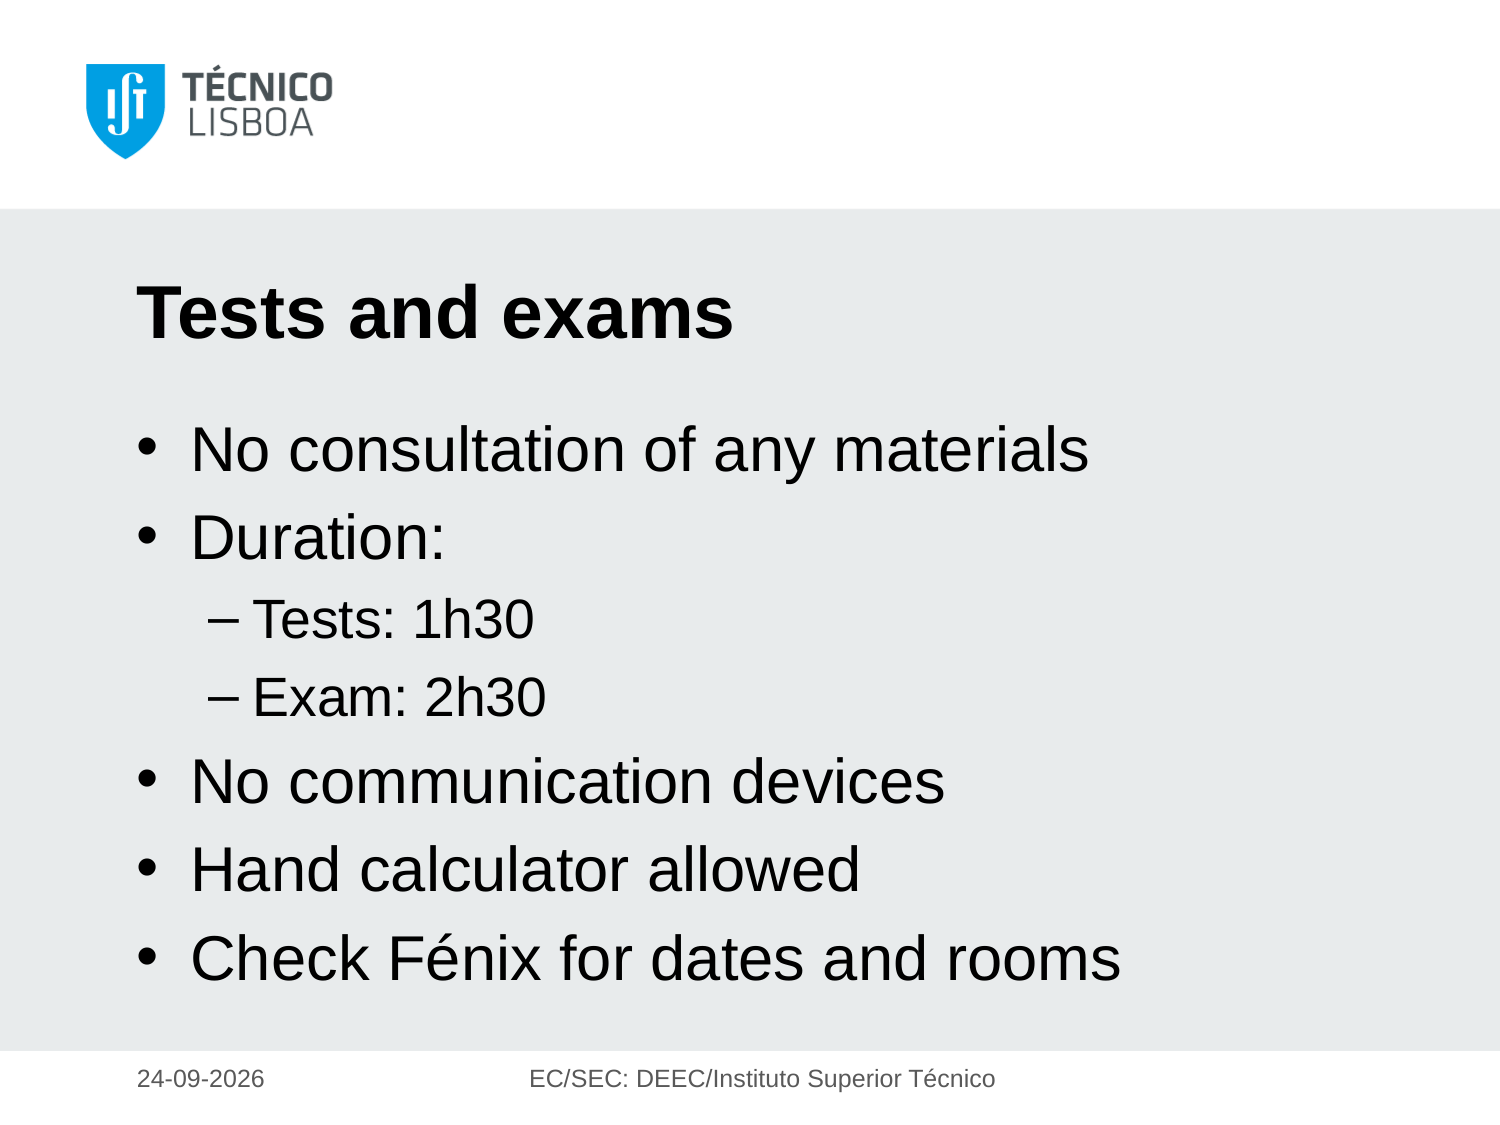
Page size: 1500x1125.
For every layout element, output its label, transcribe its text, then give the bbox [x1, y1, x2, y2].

footer EC/SEC: DEEC/Instituto Superior Técnico [512, 1052, 1021, 1103]
title Tests and exams [121, 237, 1378, 381]
list No consultation of any materials Duration: Tests: 1h30 Exam: 2h30 No communication devices Hand calculator allowed Check Fénix for dates and rooms [121, 400, 1378, 1005]
slide_number 22-09-2018 [121, 1052, 425, 1103]
picture [0, 0, 1500, 1125]
